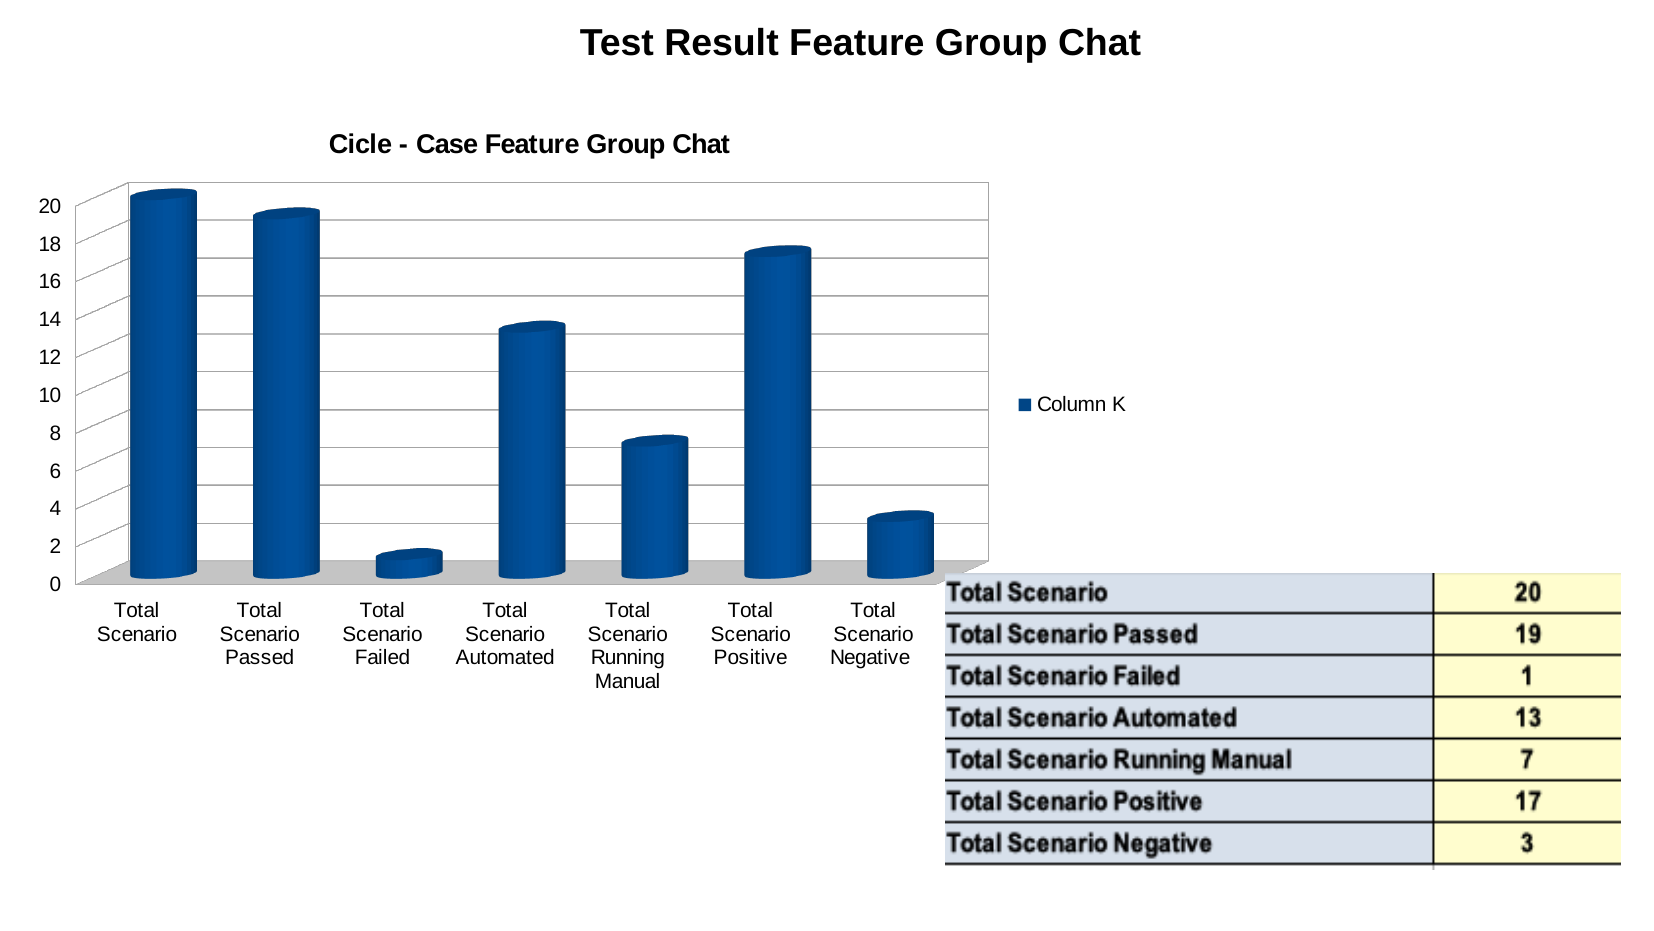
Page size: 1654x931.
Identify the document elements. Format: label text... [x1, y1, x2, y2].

title Test Result Feature Group Chat [116, 0, 1606, 121]
picture [945, 573, 1621, 871]
chart [15, 104, 1146, 706]
